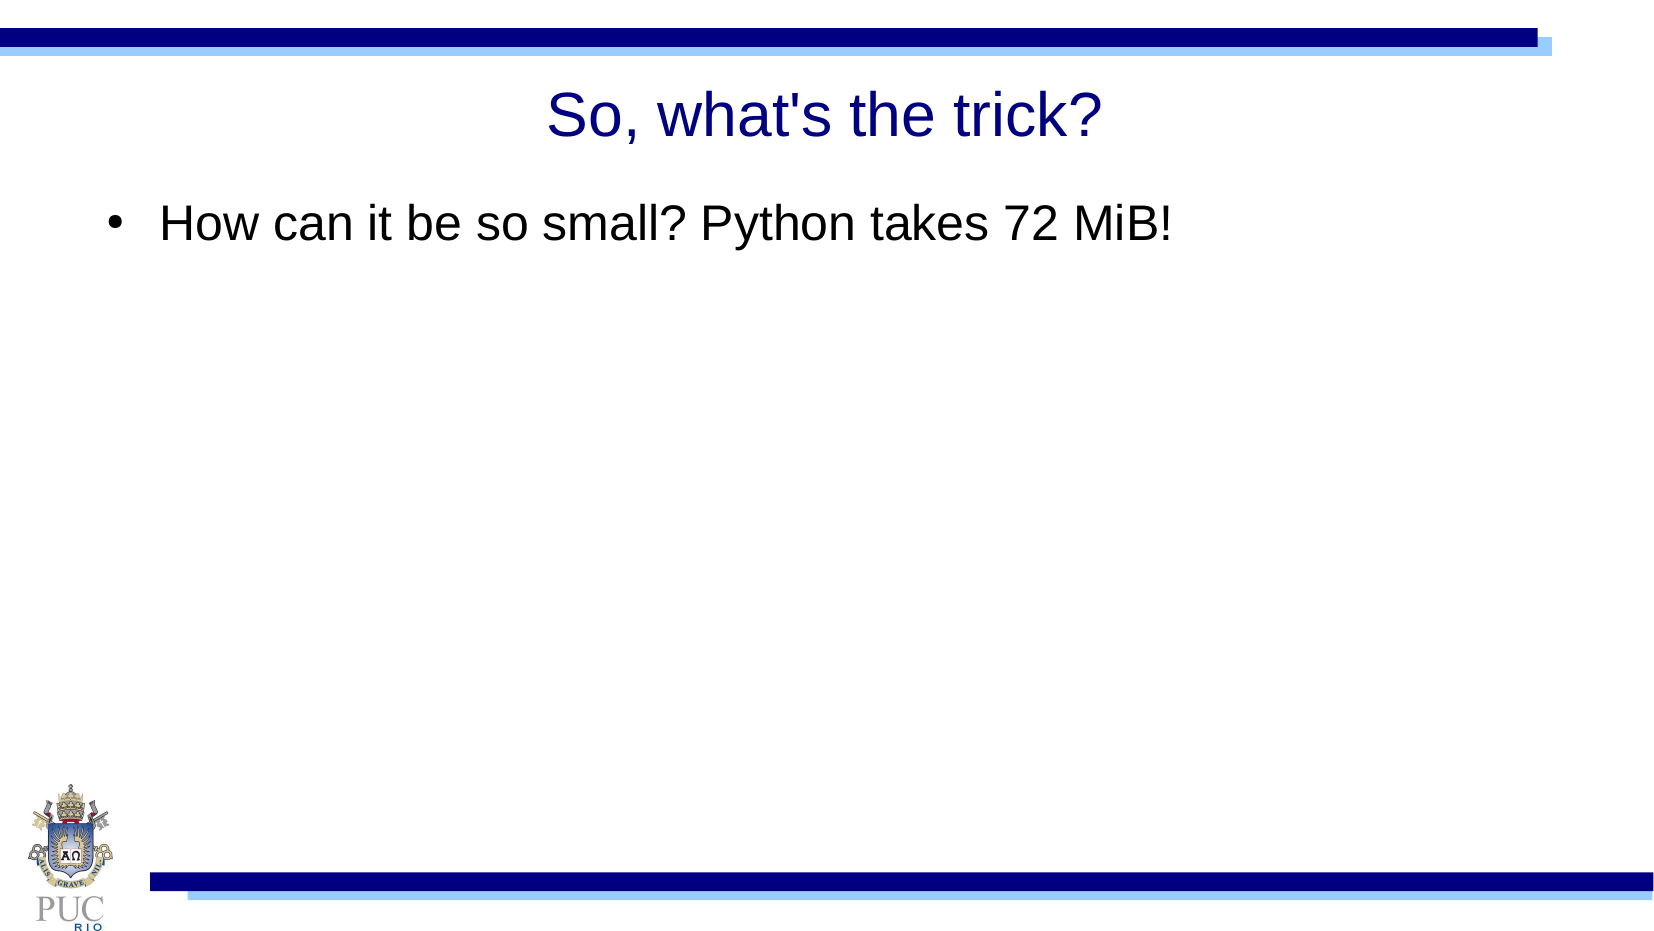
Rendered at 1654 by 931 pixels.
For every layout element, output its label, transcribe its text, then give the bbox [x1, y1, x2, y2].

picture [28, 784, 113, 931]
list How can it be so small? Python takes 72 MiB! [88, 195, 1577, 735]
title So, what's the trick? [37, 37, 1613, 193]
